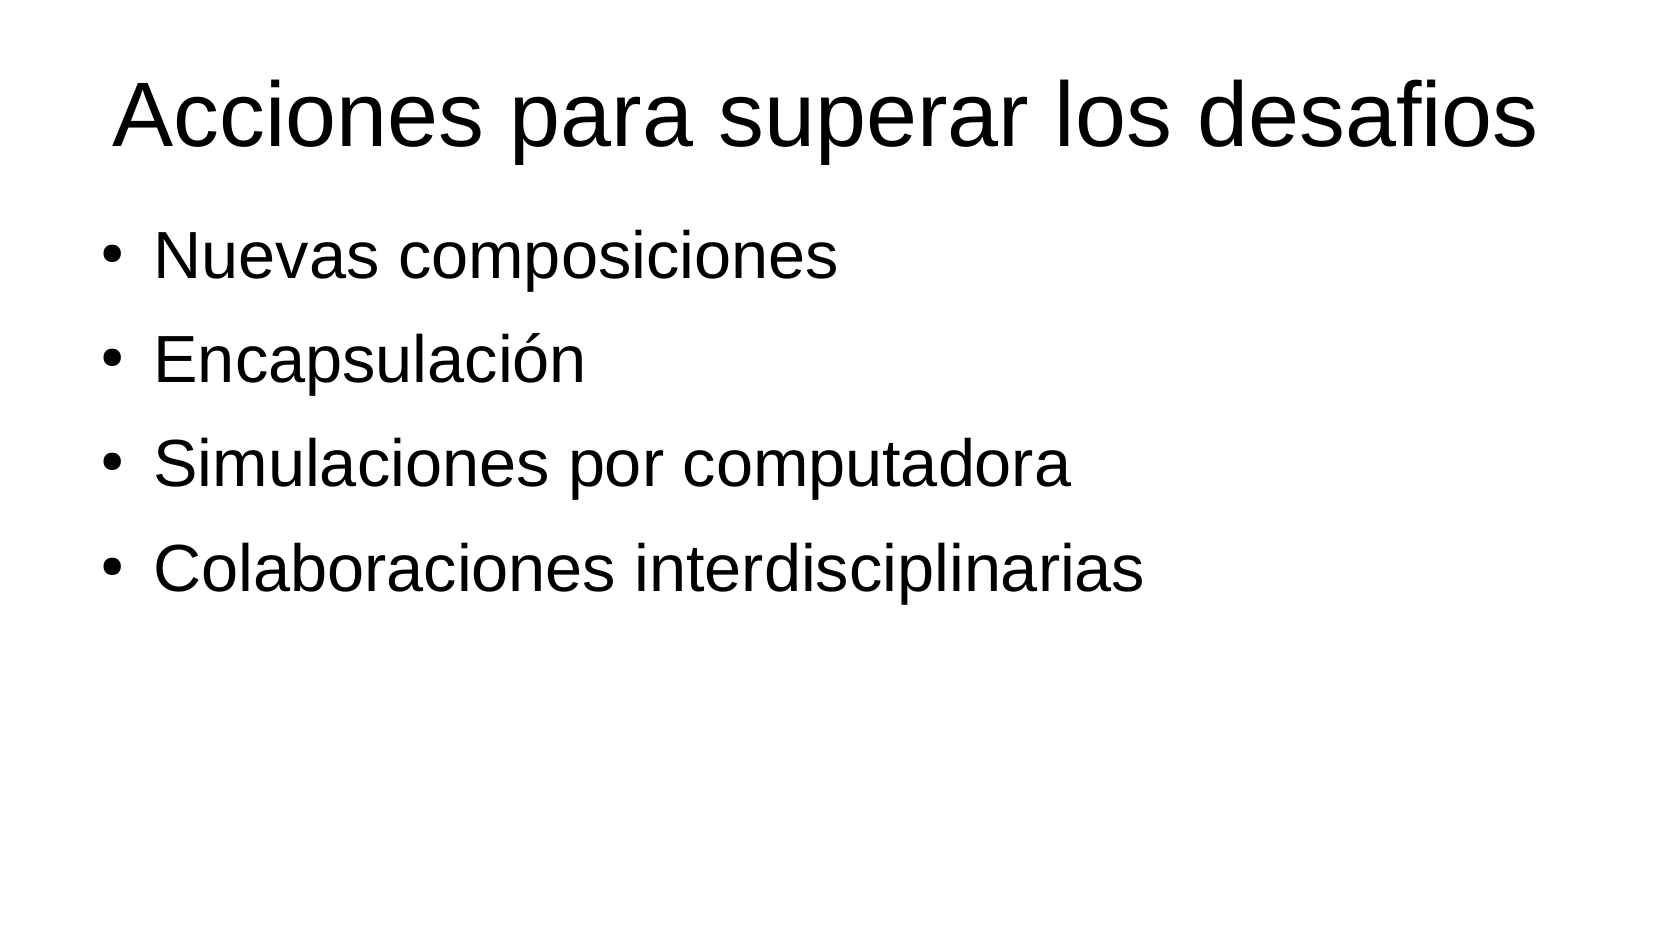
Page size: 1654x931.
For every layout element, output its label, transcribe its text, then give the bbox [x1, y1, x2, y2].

list Nuevas composiciones Encapsulación Simulaciones por computadora Colaboraciones interdisciplinarias [82, 217, 1571, 758]
title Acciones para superar los desafios [82, 37, 1571, 193]
